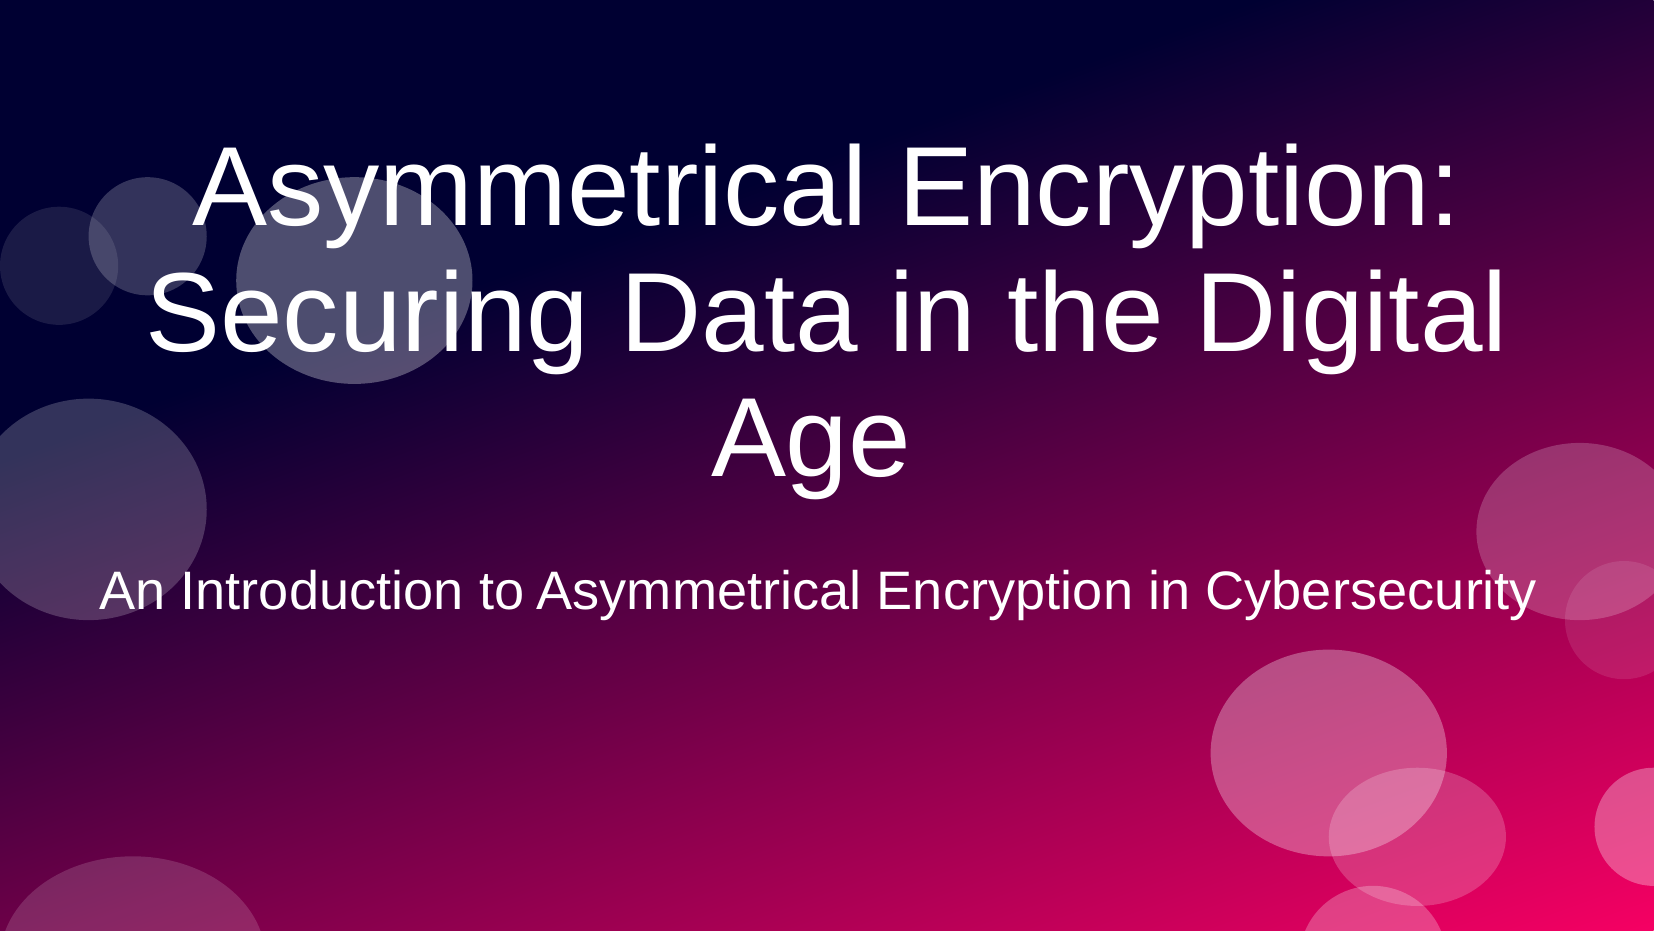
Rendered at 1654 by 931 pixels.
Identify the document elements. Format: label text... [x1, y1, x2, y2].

title Asymmetrical Encryption: Securing Data in the Digital Age [82, 123, 1571, 425]
subtitle An Introduction to Asymmetrical Encryption in Cybersecurity [82, 425, 1571, 758]
